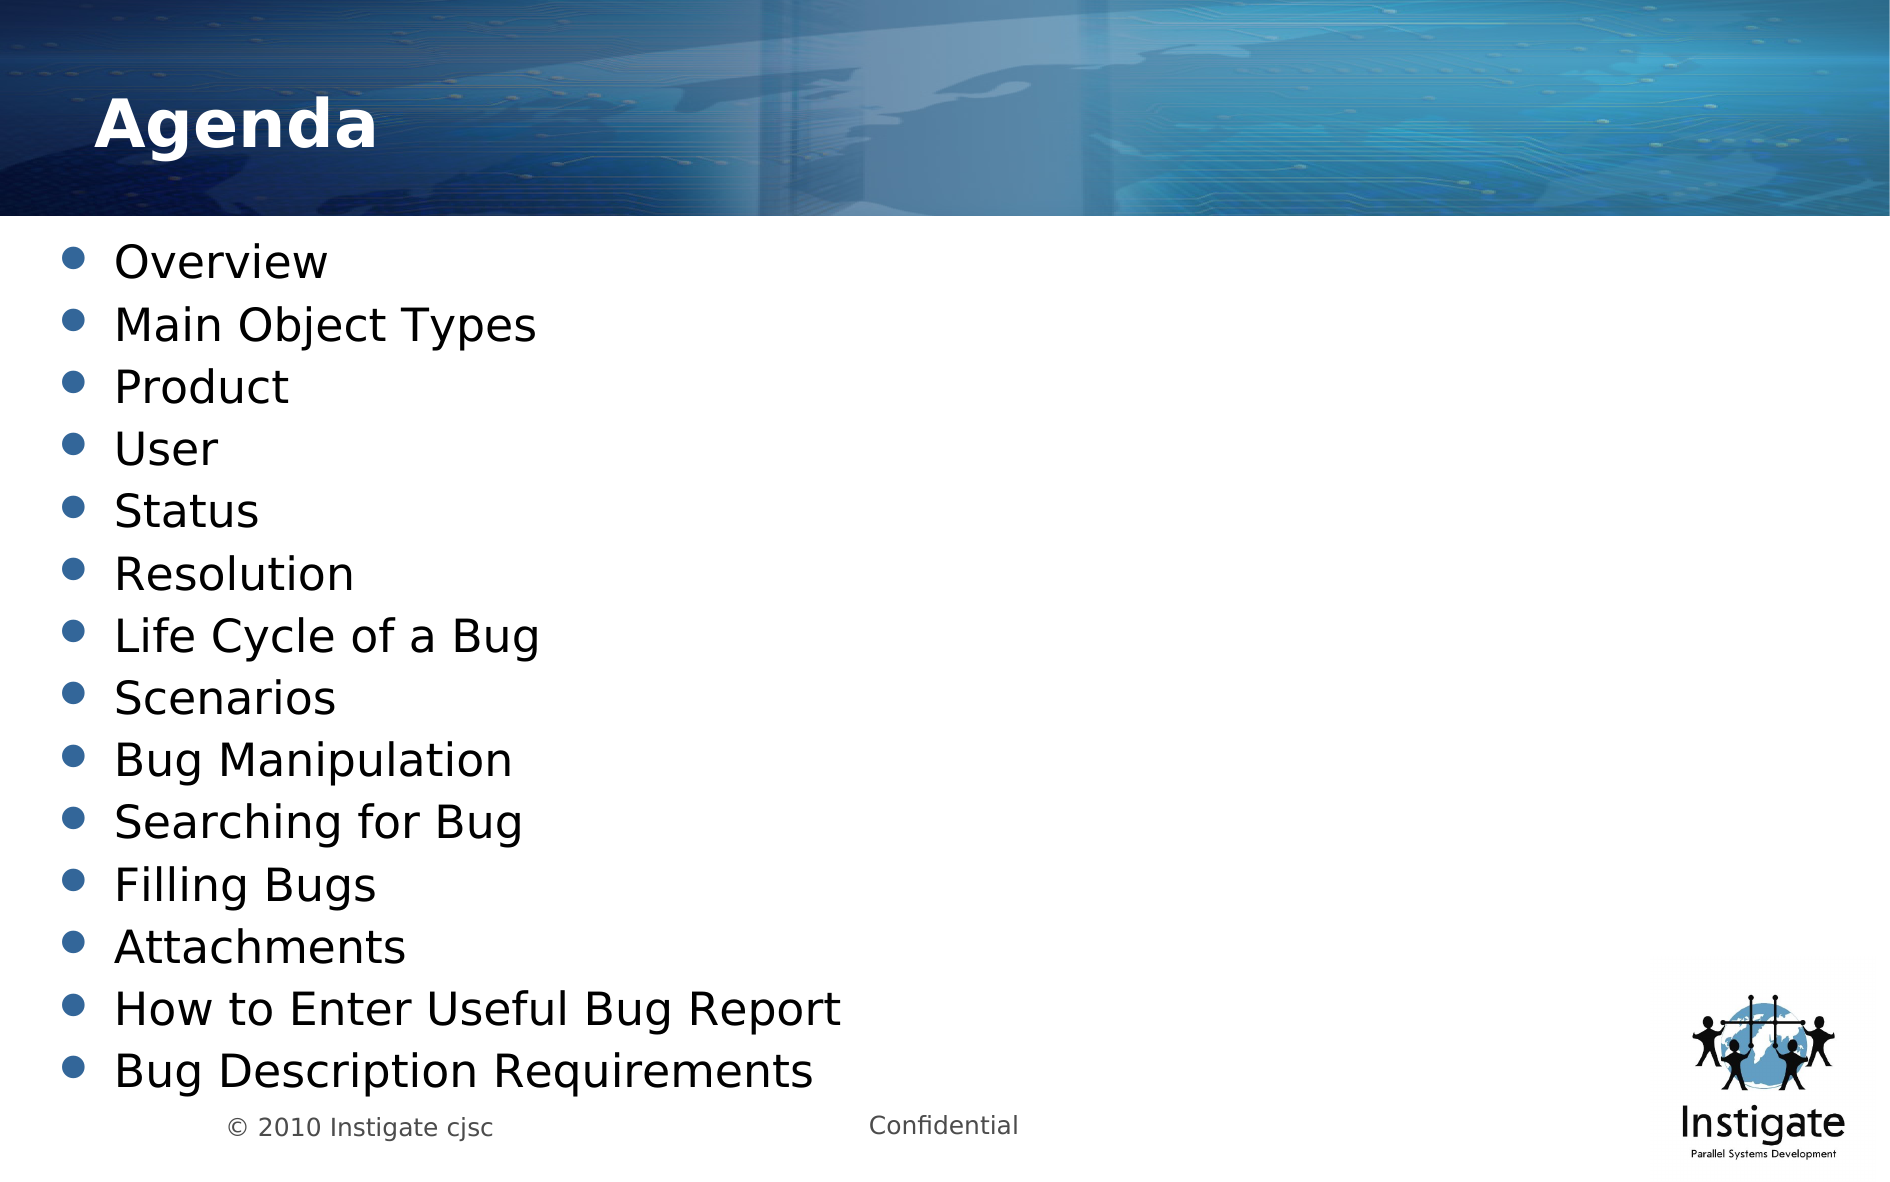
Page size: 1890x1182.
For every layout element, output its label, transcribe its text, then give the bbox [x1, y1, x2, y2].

picture [0, 0, 1890, 216]
list Overview Main Object Types Product User Status Resolution Life Cycle of a Bug Scenarios Bug Manipulation Searching for Bug Filling Bugs Attachments How to Enter Useful Bug Report Bug Description Requirements [59, 236, 1831, 1099]
title Agenda [94, 47, 1793, 217]
picture [1650, 956, 1876, 1182]
